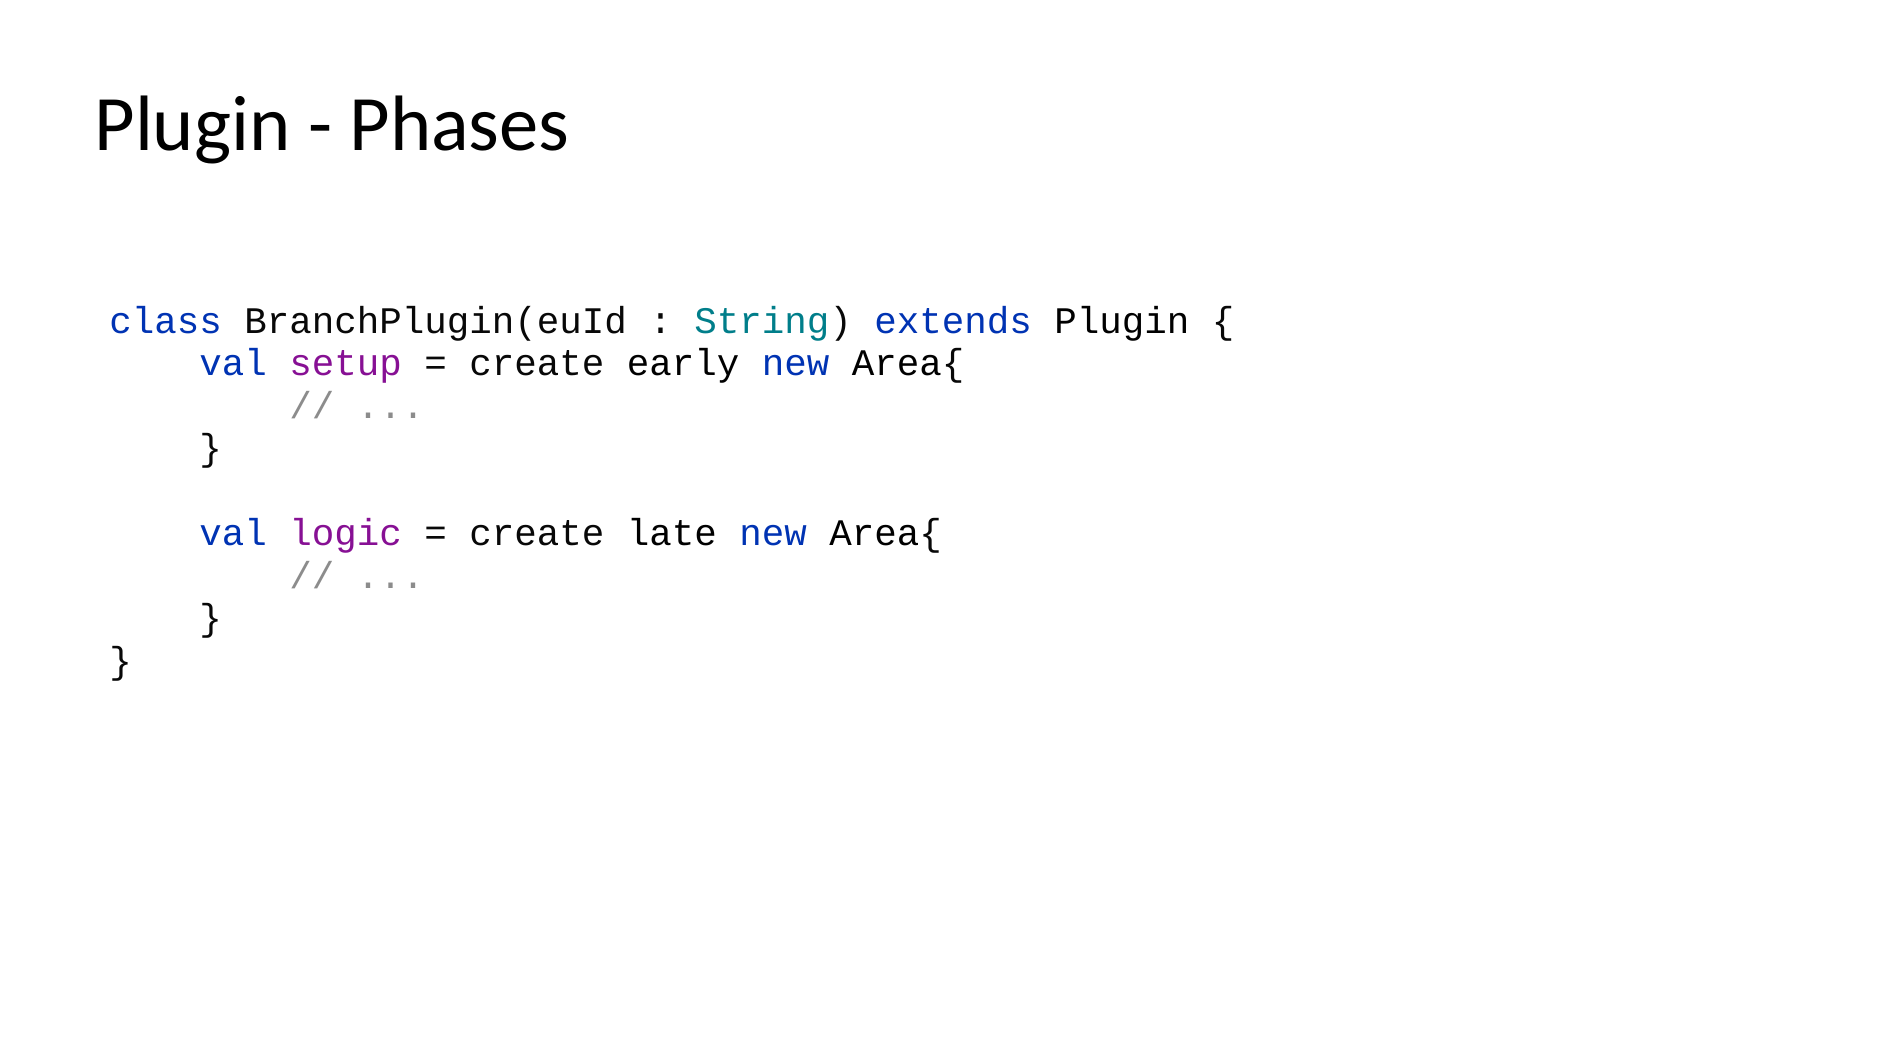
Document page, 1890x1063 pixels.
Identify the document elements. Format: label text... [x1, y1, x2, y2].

title Plugin - Phases [94, 42, 1796, 220]
text_box class BranchPlugin(euId : String) extends Plugin { val setup = create early new Area{ // ... } val logic = create late new Area{ // ... } } [94, 209, 1890, 875]
